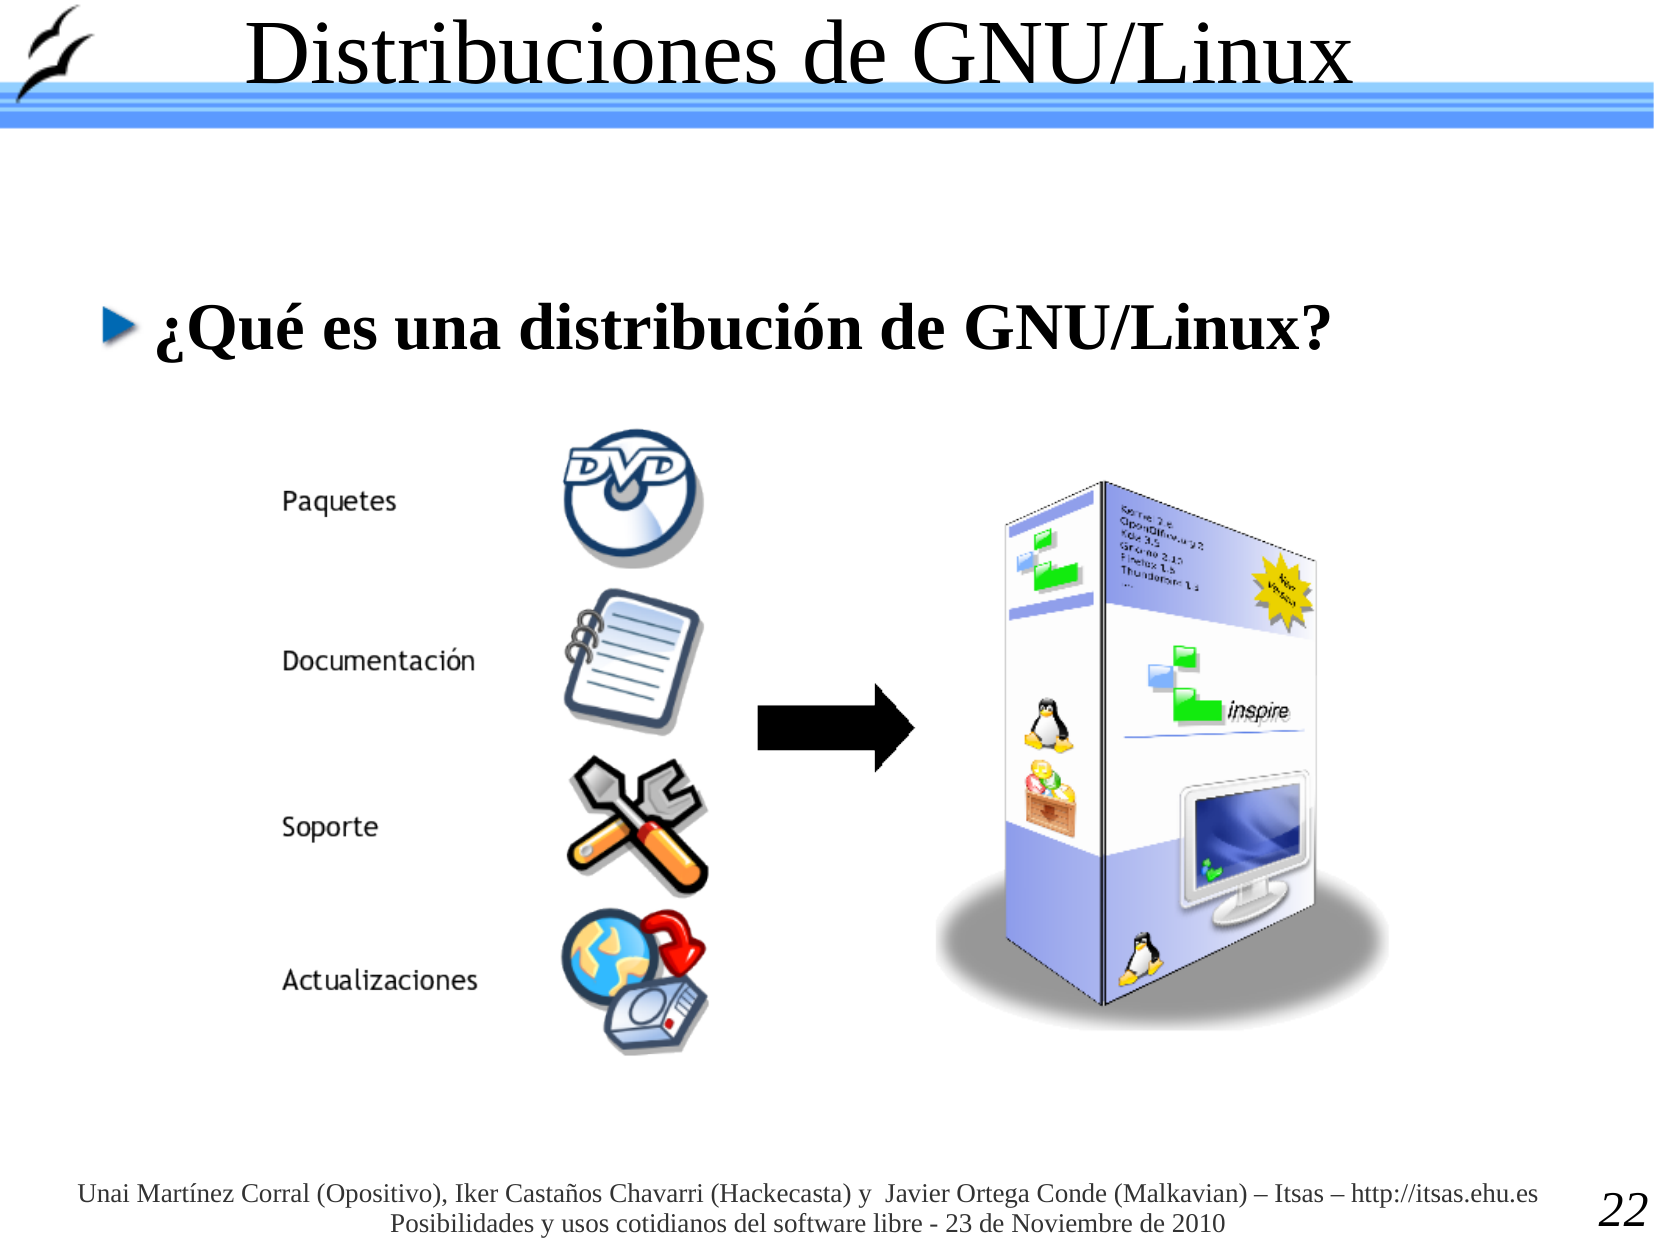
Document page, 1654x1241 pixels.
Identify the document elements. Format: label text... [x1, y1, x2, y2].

picture [0, 0, 1654, 133]
title Distribuciones de GNU/Linux [94, 0, 1507, 107]
picture [262, 411, 1405, 1064]
list ¿Qué es una distribución de GNU/Linux? [82, 290, 1571, 1094]
